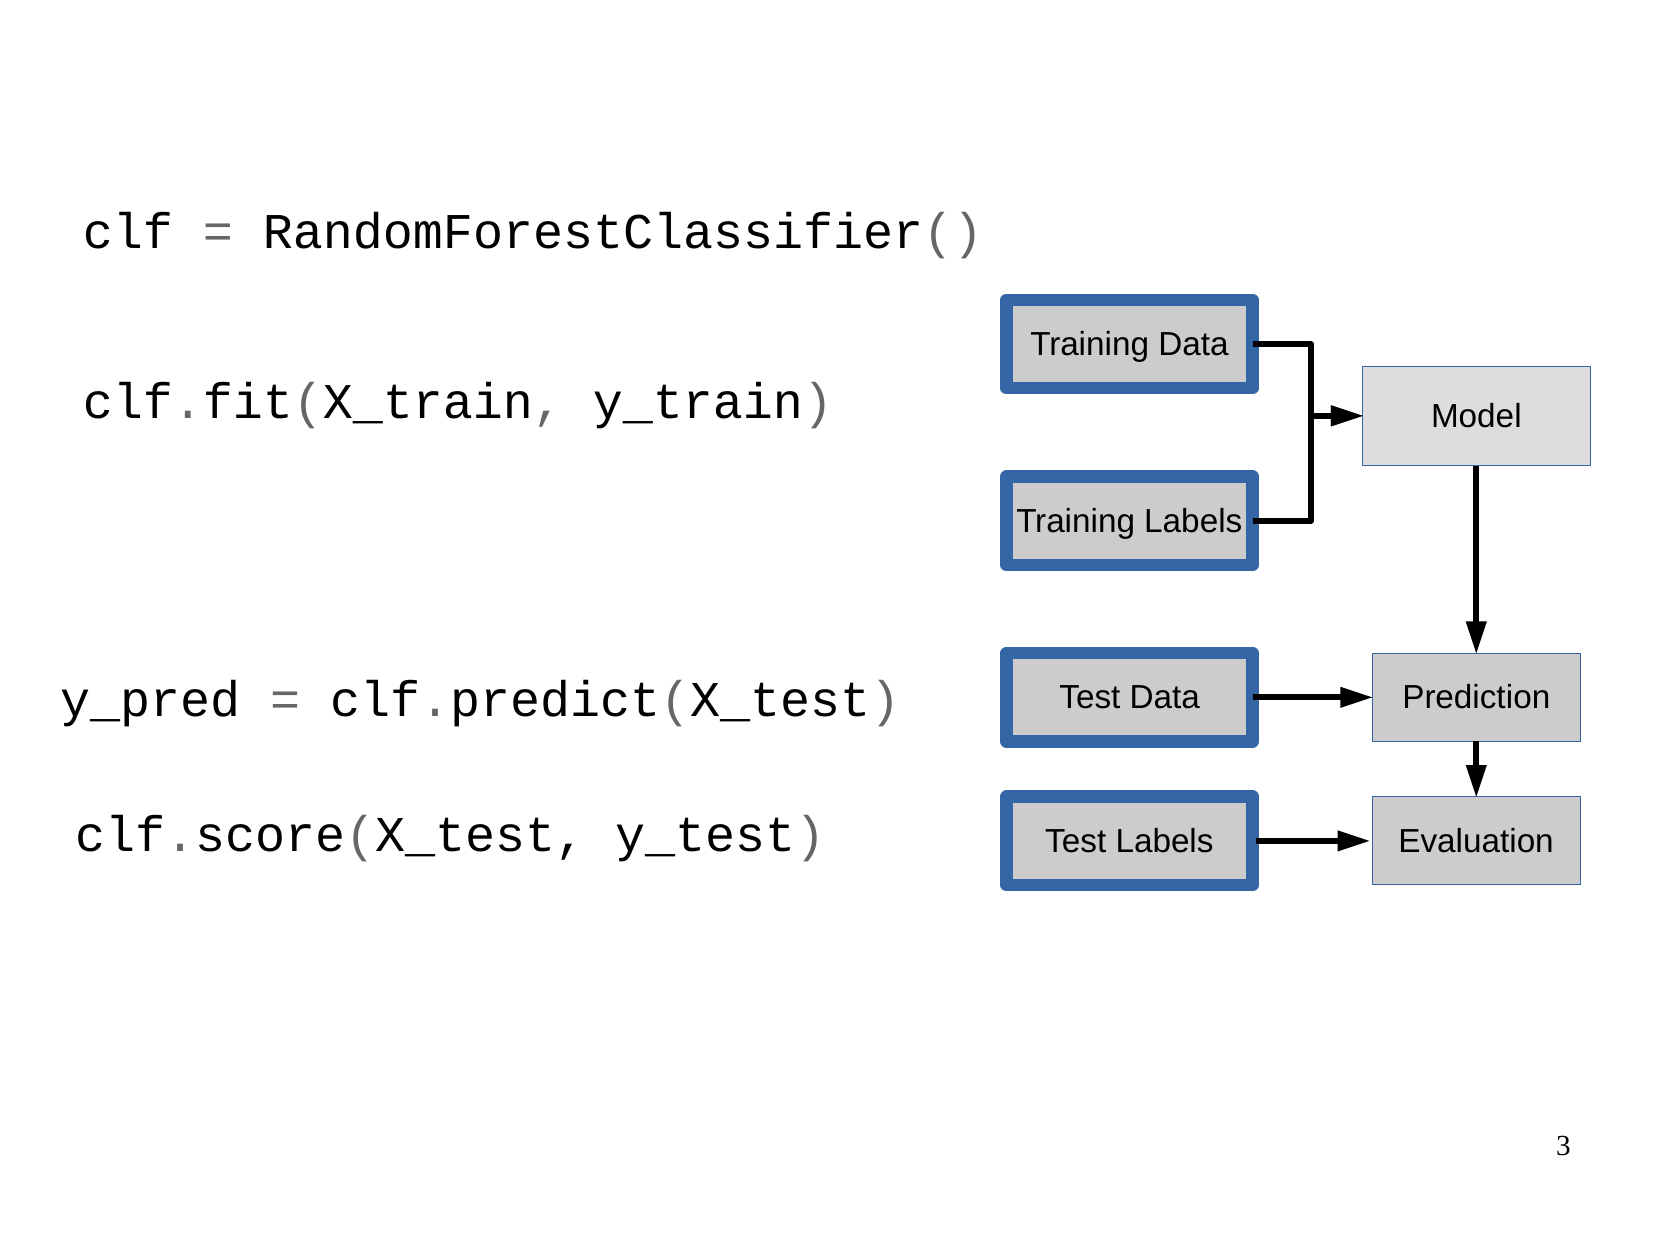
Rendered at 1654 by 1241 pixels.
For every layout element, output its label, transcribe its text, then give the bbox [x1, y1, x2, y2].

text_box Test Data [1006, 653, 1253, 742]
text_box Training Labels [1006, 476, 1253, 565]
text_box Evaluation [1372, 796, 1581, 885]
text_box Prediction [1372, 653, 1581, 742]
text_box Test Labels [1006, 796, 1253, 885]
text_box y_pred = clf.predict(X_test) [60, 675, 916, 766]
text_box Model [1362, 366, 1591, 466]
text_box clf.score(X_test, y_test) [75, 810, 1486, 961]
text_box clf = RandomForestClassifier() clf.fit(X_train, y_train) [82, 150, 1411, 766]
text_box Training Data [1006, 299, 1253, 389]
